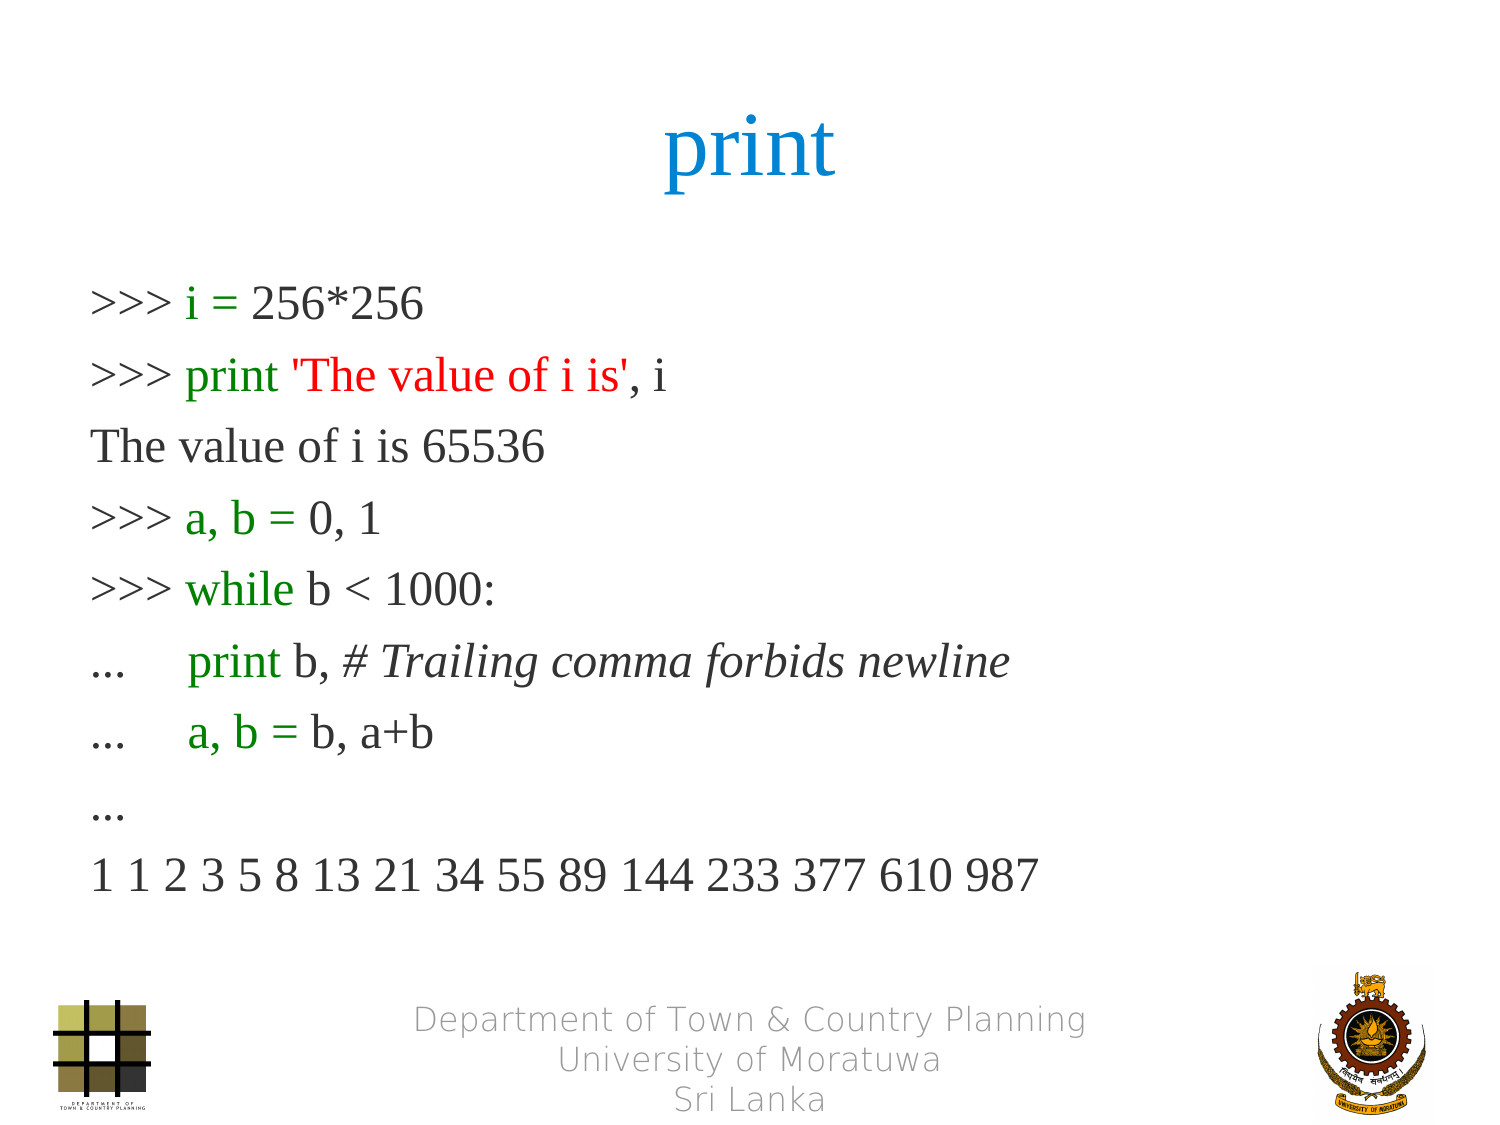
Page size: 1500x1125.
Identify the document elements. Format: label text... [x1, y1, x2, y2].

picture [1312, 966, 1435, 1125]
title print [75, 45, 1426, 233]
picture [53, 1000, 151, 1110]
list >>> i = 256*256 >>> print 'The value of i is', i The value of i is 65536 >>> a, b = 0, 1 >>> while b < 1000: ... print b, # Trailing comma forbids newline ... a, b = b, a+b ... 1 1 2 3 5 8 13 21 34 55 89 144 233 377 610 987 [75, 262, 1426, 916]
